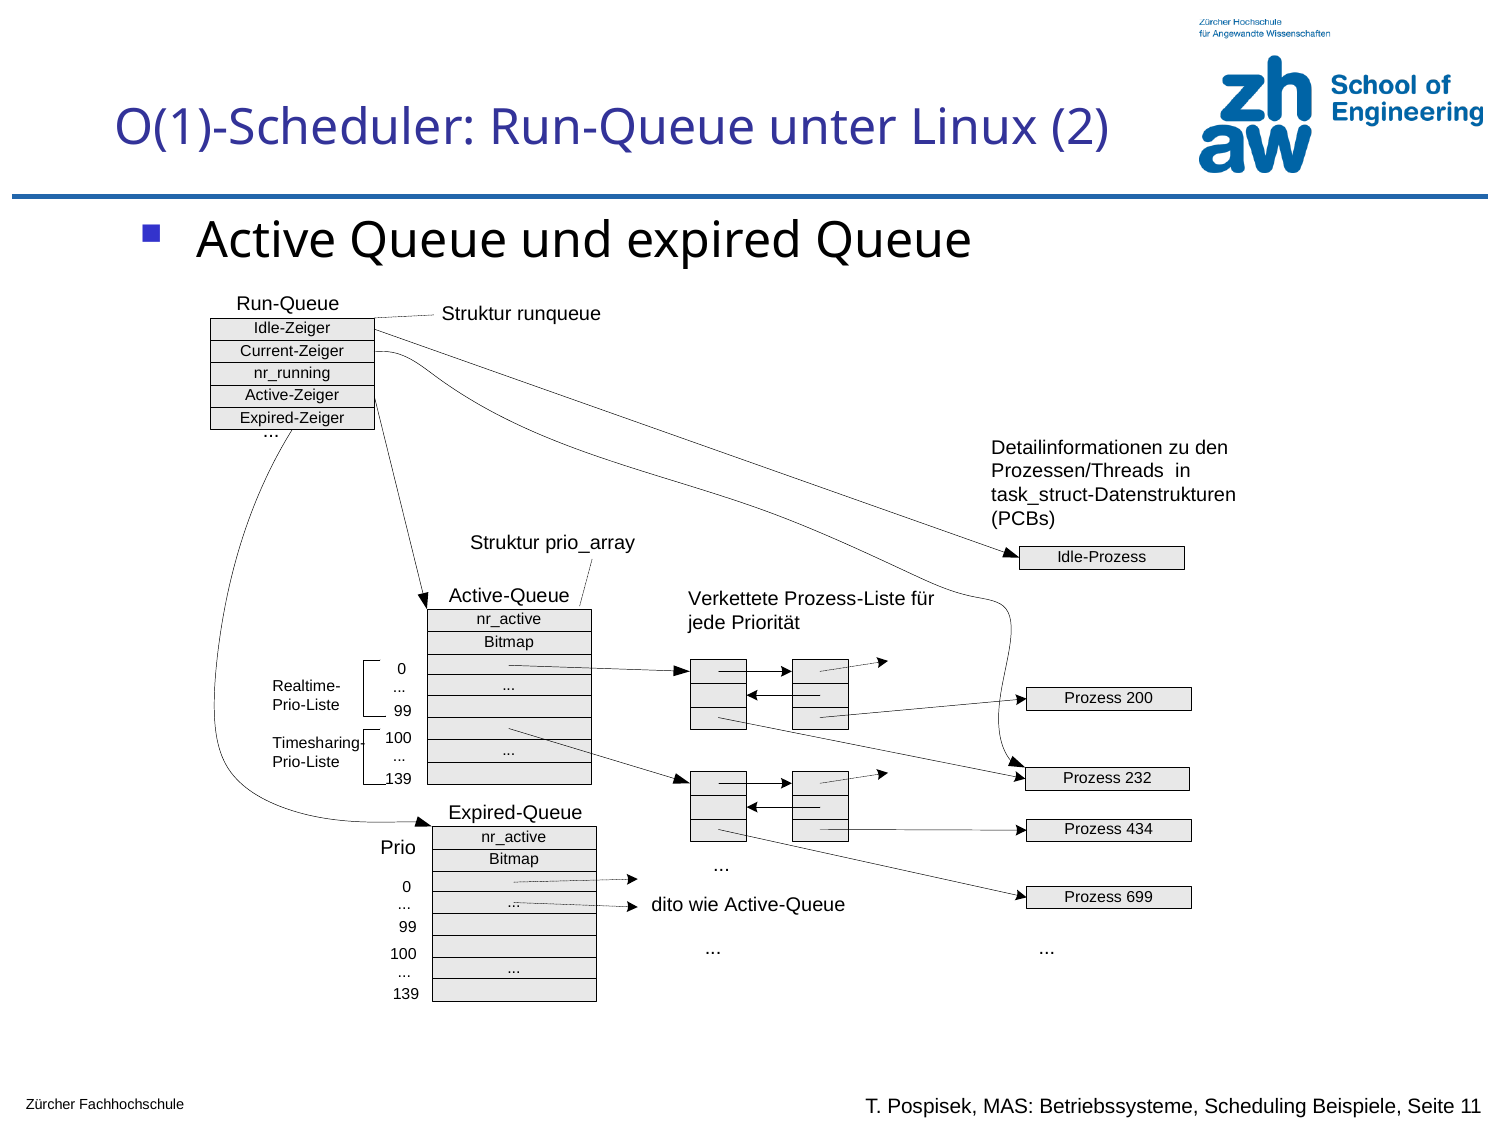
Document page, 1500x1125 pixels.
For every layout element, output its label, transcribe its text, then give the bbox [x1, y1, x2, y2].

picture [193, 266, 1269, 1034]
picture [1199, 19, 1483, 173]
list Active Queue und expired Queue [125, 200, 1413, 313]
title O(1)-Scheduler: Run-Queue unter Linux (2) [99, 50, 1379, 163]
